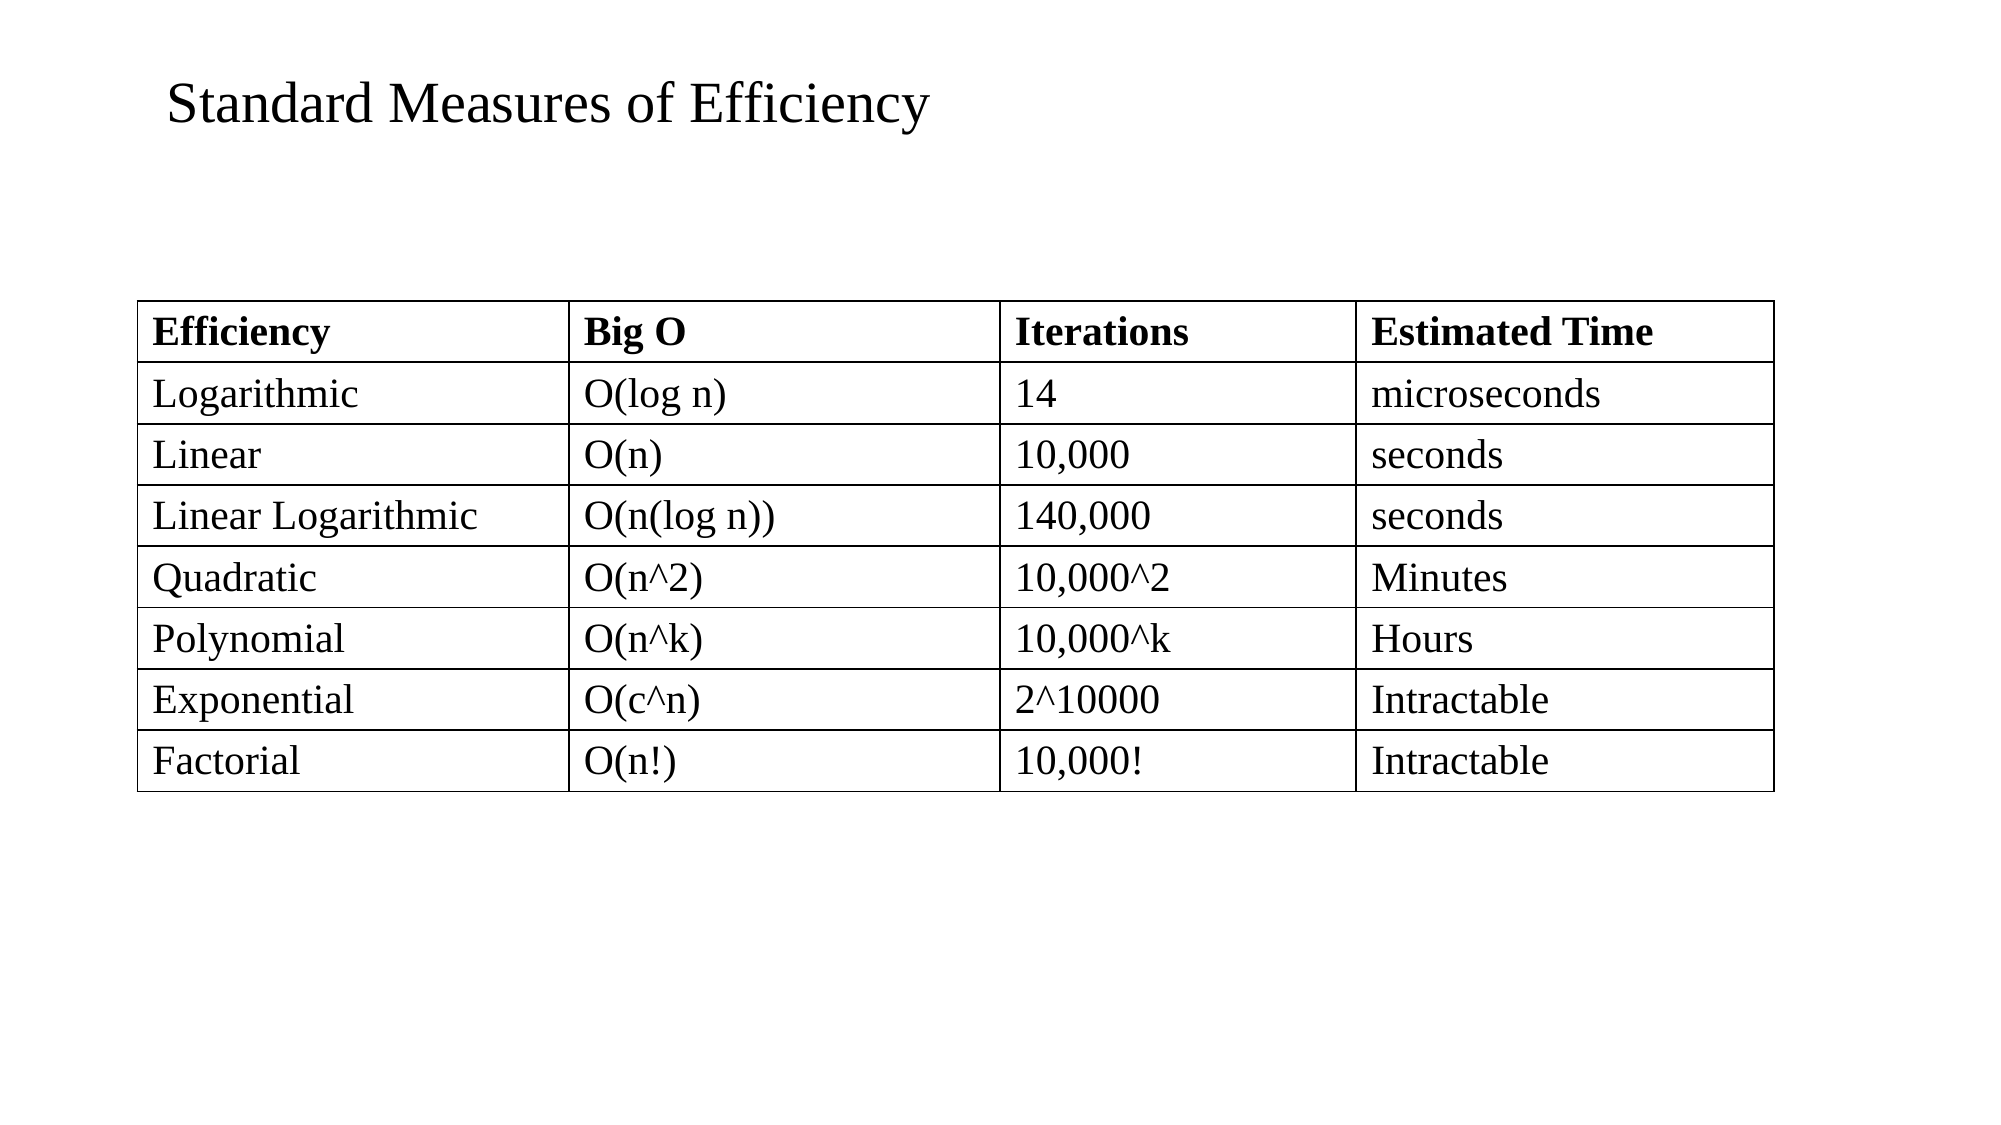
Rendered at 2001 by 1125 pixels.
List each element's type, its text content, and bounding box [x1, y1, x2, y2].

table_cell Linear Logarithmic [138, 486, 568, 545]
table_cell O(n) [570, 425, 999, 484]
table_cell O(n^2) [570, 547, 999, 607]
table_cell 10,000^k [1001, 608, 1355, 668]
table_cell O(n(log n)) [570, 486, 999, 545]
table_cell 140,000 [1001, 486, 1355, 545]
table_cell 2^10000 [1001, 670, 1355, 729]
table_cell O(log n) [570, 363, 999, 423]
table_header Big O [570, 302, 999, 361]
table_cell Intractable [1357, 731, 1773, 791]
table_cell O(n^k) [570, 608, 999, 668]
table_cell O(c^n) [570, 670, 999, 729]
table_cell Linear [138, 425, 568, 484]
table_cell O(n!) [570, 731, 999, 791]
table_cell 10,000^2 [1001, 547, 1355, 607]
table_cell Hours [1357, 608, 1773, 668]
table_header Iterations [1001, 302, 1355, 361]
table_cell Exponential [138, 670, 568, 729]
title Standard Measures of Efficiency [151, 59, 1863, 149]
table_header Estimated Time [1357, 302, 1773, 361]
table_cell Logarithmic [138, 363, 568, 423]
table_cell Minutes [1357, 547, 1773, 607]
table_cell seconds [1357, 425, 1773, 484]
table_cell 10,000 [1001, 425, 1355, 484]
table_header Efficiency [138, 302, 568, 361]
table_cell Quadratic [138, 547, 568, 607]
table_cell Factorial [138, 731, 568, 791]
table_cell Intractable [1357, 670, 1773, 729]
table_cell microseconds [1357, 363, 1773, 423]
table_cell 14 [1001, 363, 1355, 423]
table_cell 10,000! [1001, 731, 1355, 791]
table_cell Polynomial [138, 608, 568, 668]
table_cell seconds [1357, 486, 1773, 545]
